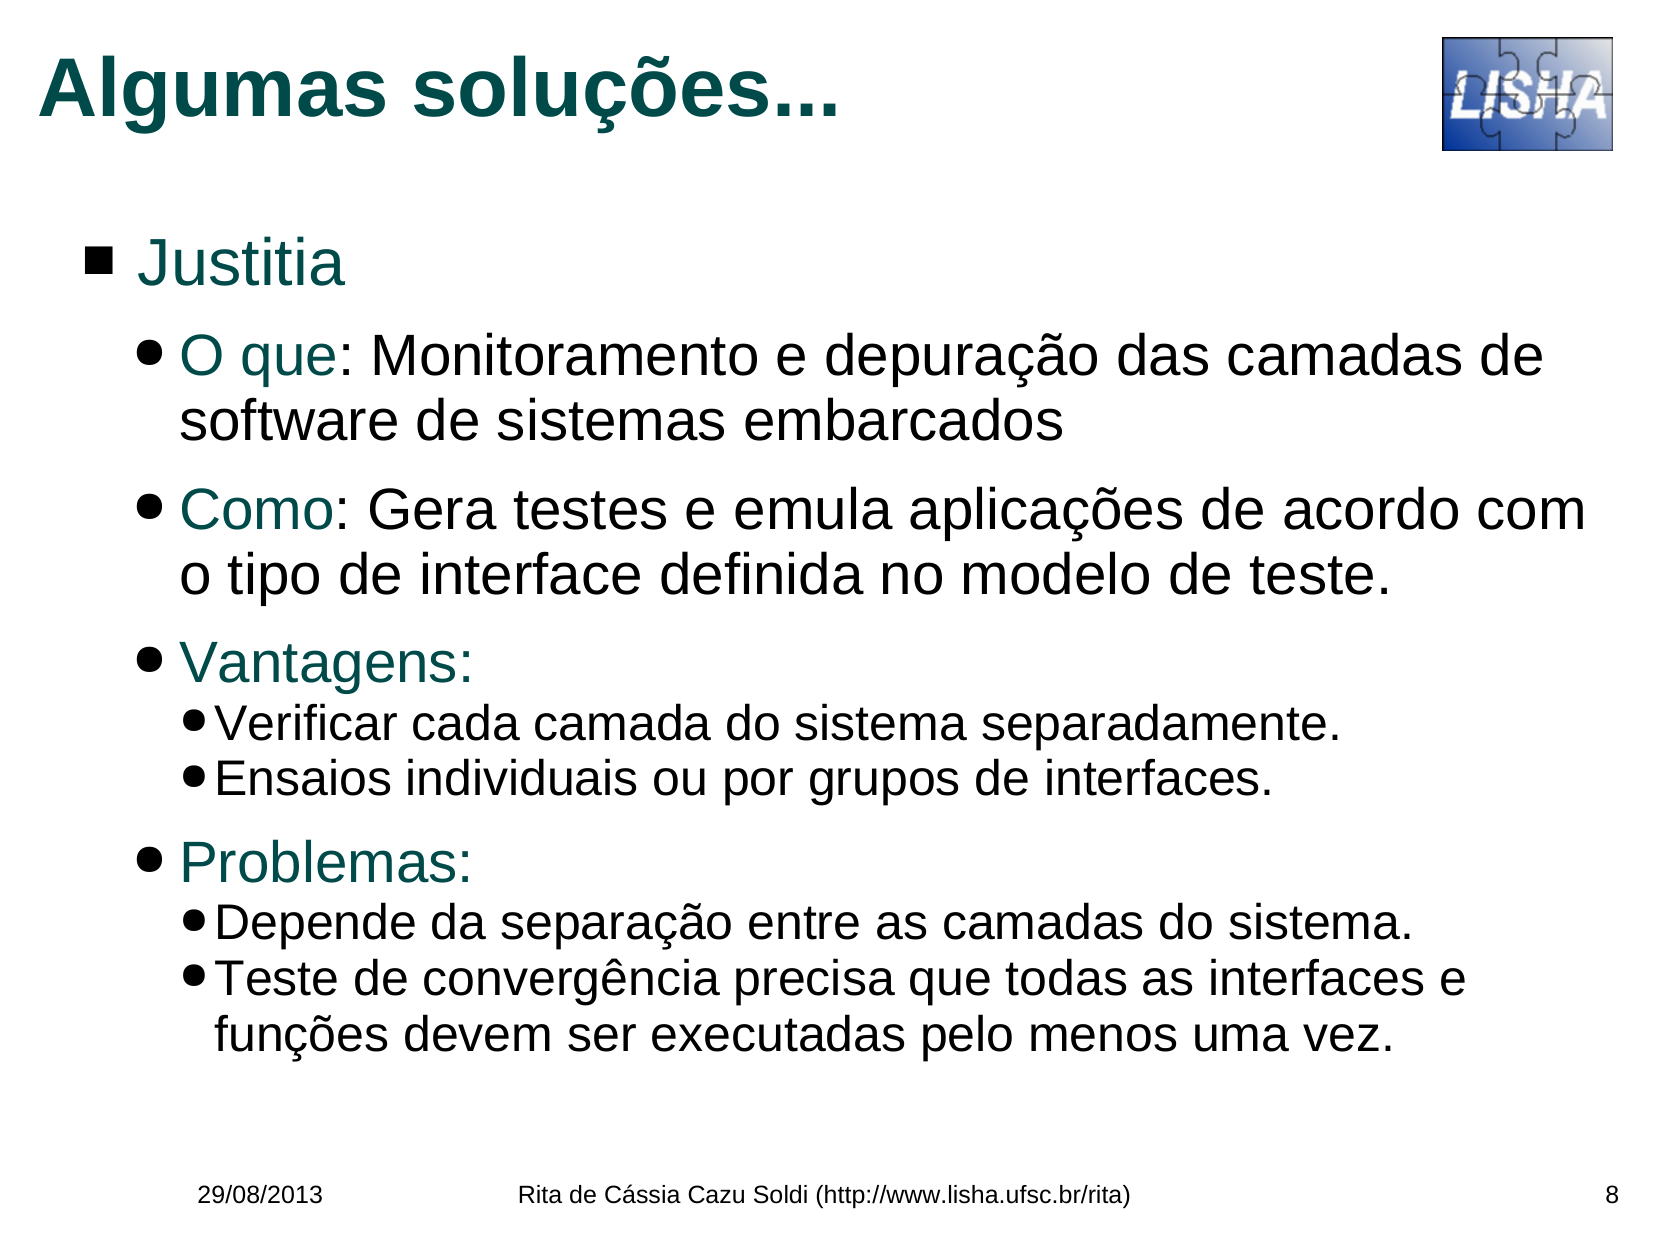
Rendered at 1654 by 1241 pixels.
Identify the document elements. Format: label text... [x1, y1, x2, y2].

picture [1442, 37, 1613, 151]
list Justitia O que: Monitoramento e depuração das camadas de software de sistemas embarcados Como: Gera testes e emula aplicações de acordo com o tipo de interface definida no modelo de teste. Vantagens: Verificar cada camada do sistema separadamente. Ensaios individuais ou por grupos de interfaces. Problemas: Depende da separação entre as camadas do sistema. Teste de convergência precisa que todas as interfaces e funções devem ser executadas pelo menos uma vez. [37, 225, 1613, 1163]
title Algumas soluções... [37, 37, 1426, 151]
